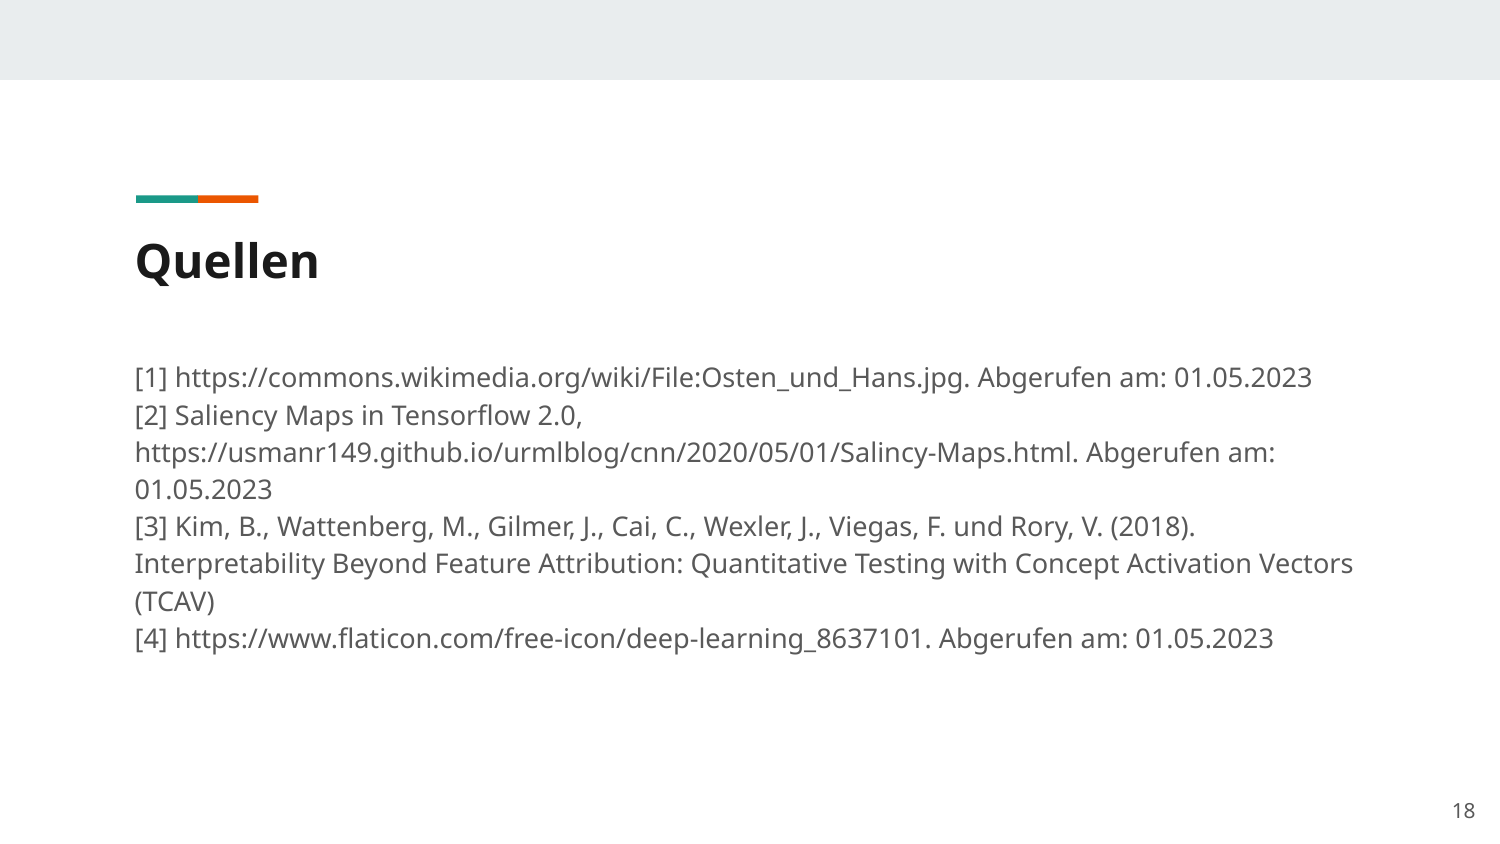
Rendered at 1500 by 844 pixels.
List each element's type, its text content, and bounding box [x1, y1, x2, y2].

list [1] https://commons.wikimedia.org/wiki/File:Osten_und_Hans.jpg. Abgerufen am: 01.05.2023 [2] Saliency Maps in Tensorflow 2.0, https://usmanr149.github.io/urmlblog/cnn/2020/05/01/Salincy-Maps.html. Abgerufen am: 01.05.2023 [3] Kim, B., Wattenberg, M., Gilmer, J., Cai, C., Wexler, J., Viegas, F. und Rory, V. (2018). Interpretability Beyond Feature Attribution: Quantitative Testing with Concept Activation Vectors (TCAV) [4] https://www.flaticon.com/free-icon/deep-learning_8637101. Abgerufen am: 01.05.2023 [119, 341, 1381, 712]
title Quellen [119, 216, 1381, 305]
slide_number <number> [1400, 779, 1491, 844]
